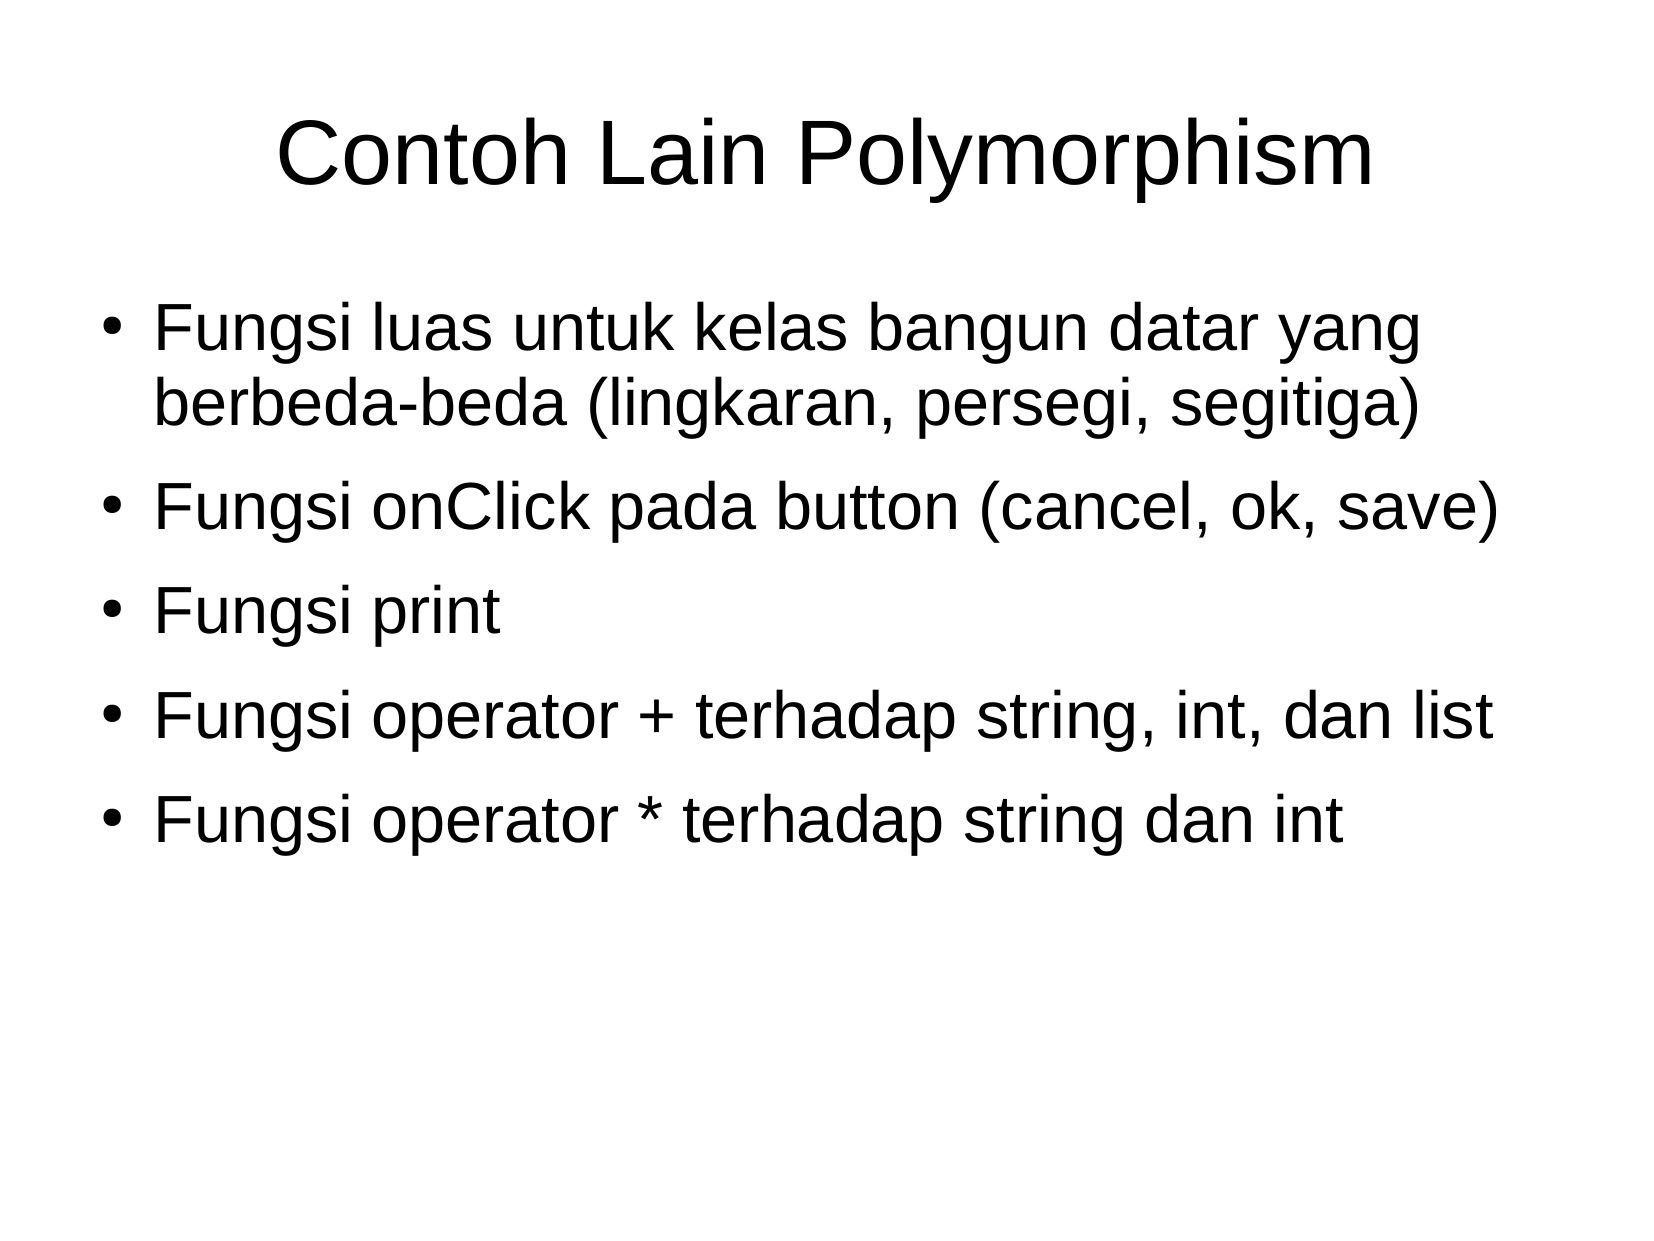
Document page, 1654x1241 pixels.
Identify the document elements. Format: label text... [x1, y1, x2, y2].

title Contoh Lain Polymorphism [82, 49, 1571, 257]
list Fungsi luas untuk kelas bangun datar yang berbeda-beda (lingkaran, persegi, segitiga) Fungsi onClick pada button (cancel, ok, save) Fungsi print Fungsi operator + terhadap string, int, dan list Fungsi operator * terhadap string dan int [82, 290, 1571, 1010]
